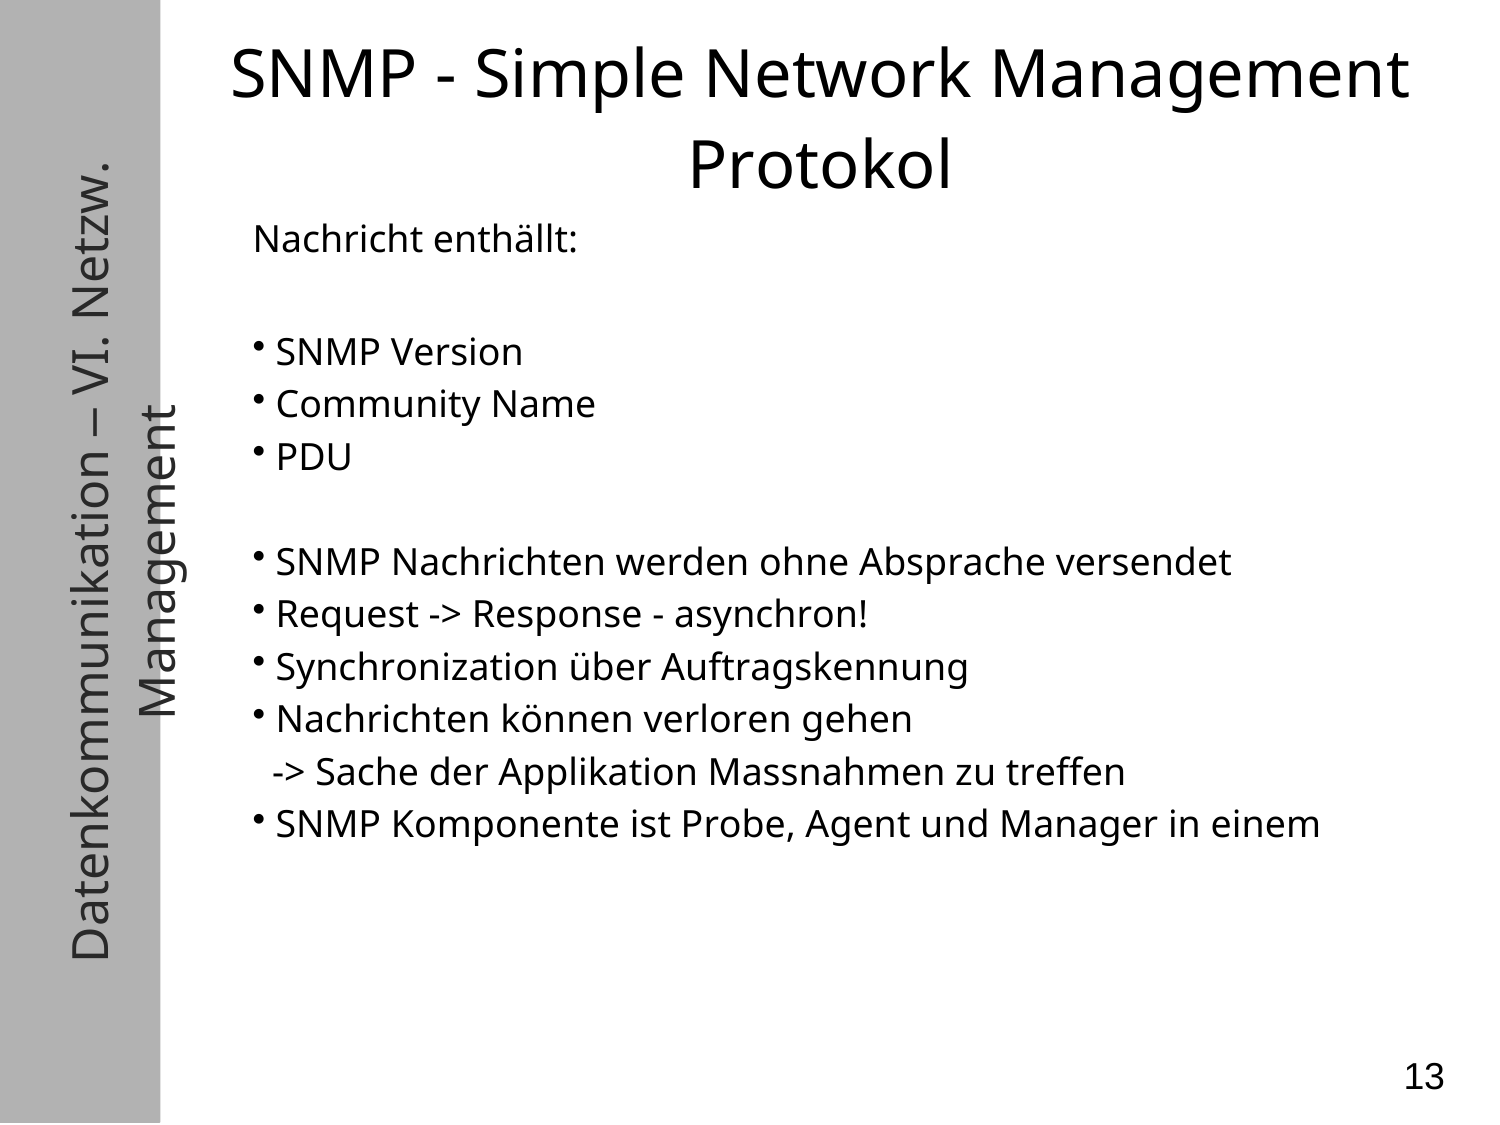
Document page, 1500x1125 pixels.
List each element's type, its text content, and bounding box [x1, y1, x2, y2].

text_box SNMP - Simple Network Management Protokol [234, 31, 1407, 203]
text_box [0, 0, 160, 1123]
text_box <number> [1403, 1056, 1479, 1106]
text_box Nachricht enthällt: SNMP Version Community Name PDU SNMP Nachrichten werden ohne Absprache versendet Request -> Response - asynchron! Synchronization über Auftragskennung Nachrichten können verloren gehen -> Sache der Applikation Massnahmen zu treffen SNMP Komponente ist Probe, Agent und Manager in einem [237, 205, 1448, 951]
text_box Datenkommunikation – VI. Netzw. Management [47, 1, 178, 1124]
